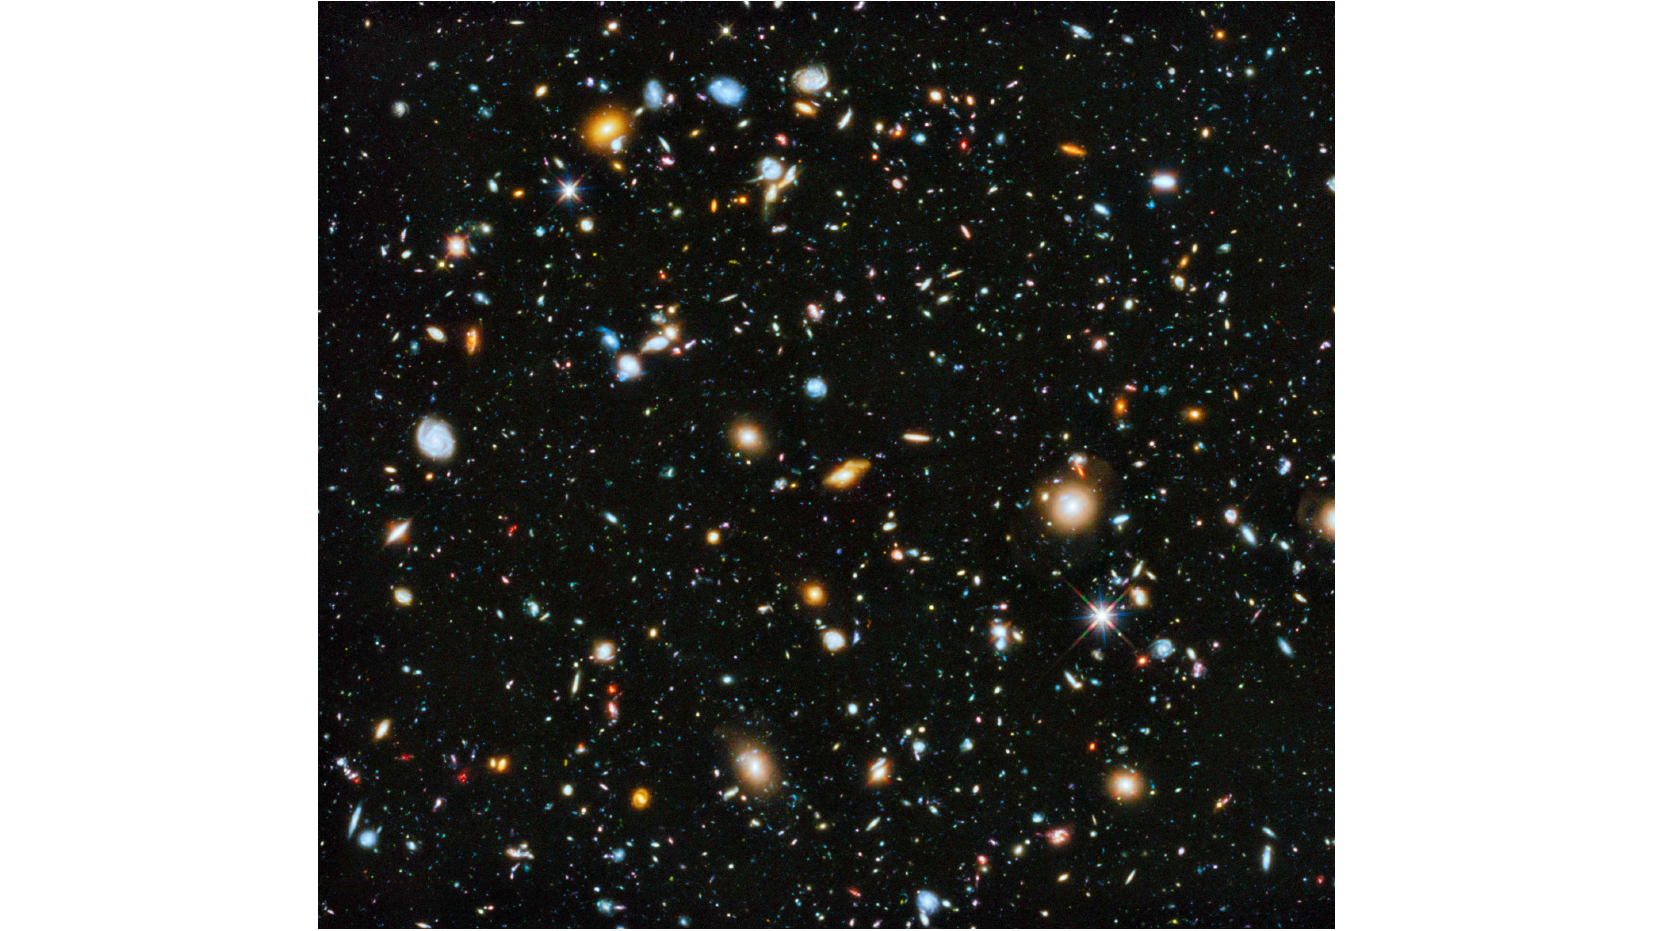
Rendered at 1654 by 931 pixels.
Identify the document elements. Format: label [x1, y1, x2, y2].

picture [318, 1, 1335, 929]
